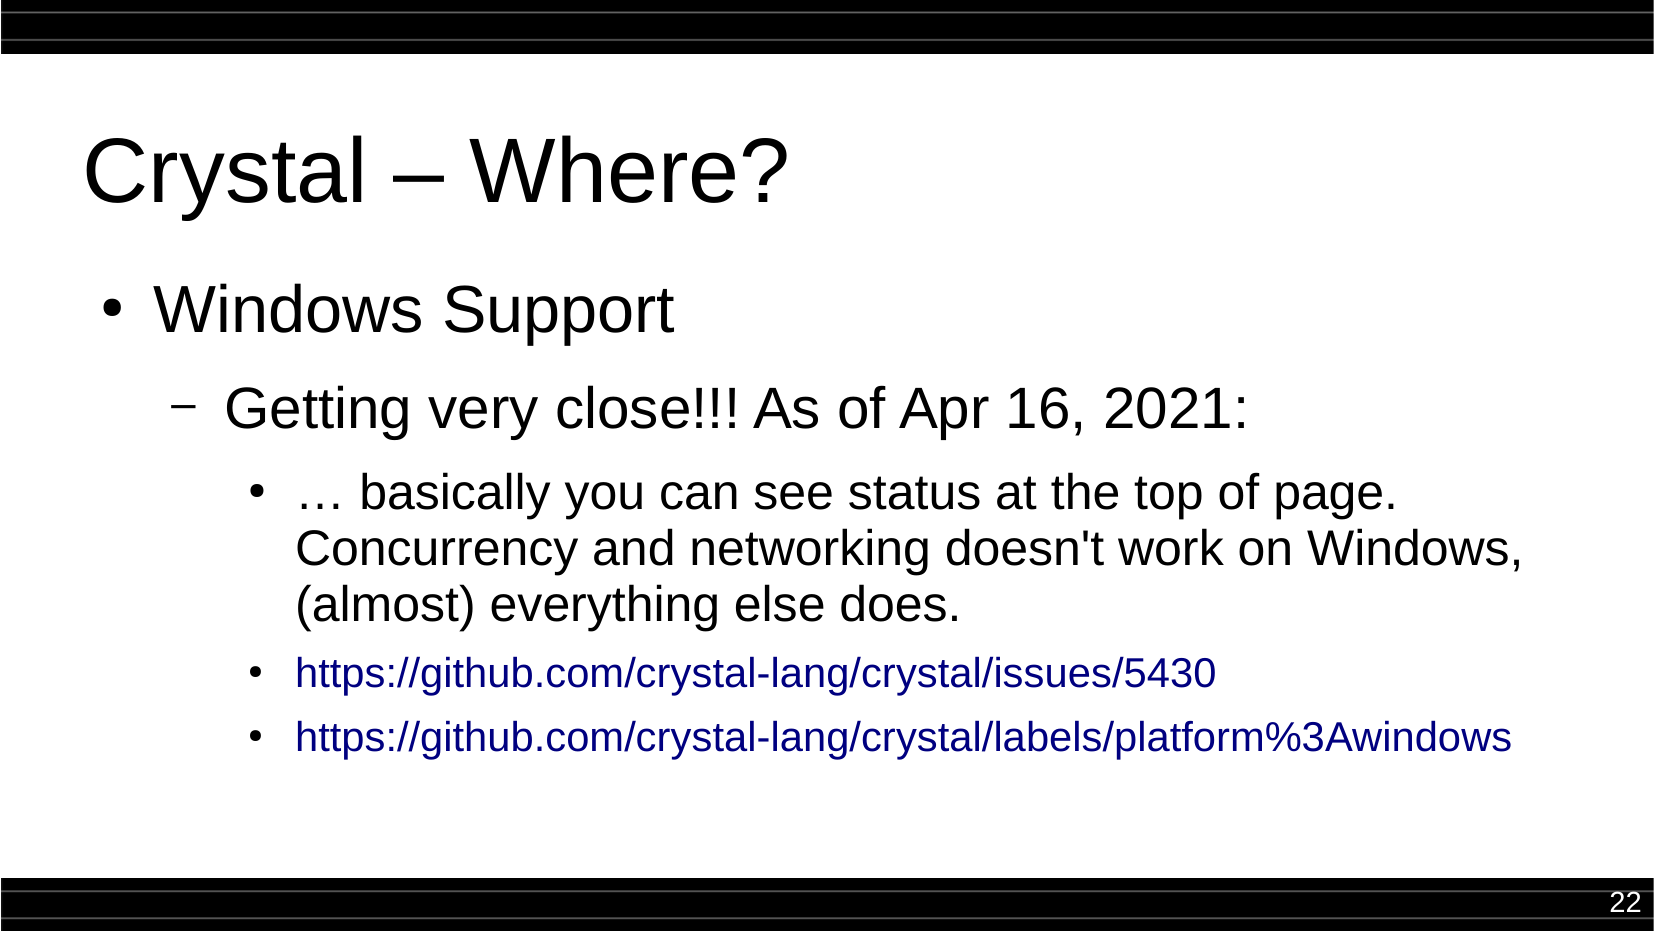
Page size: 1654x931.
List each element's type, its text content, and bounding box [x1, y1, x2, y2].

title Crystal – Where? [82, 92, 1571, 249]
picture [1, 878, 1654, 931]
picture [1, 0, 1654, 54]
list Windows Support Getting very close!!! As of Apr 16, 2021: … basically you can see status at the top of page. Concurrency and networking doesn't work on Windows, (almost) everything else does. https://github.com/crystal-lang/crystal/issues/5430 https://github.com/crystal-lang/crystal/labels/platform%3Awindows [82, 271, 1571, 851]
